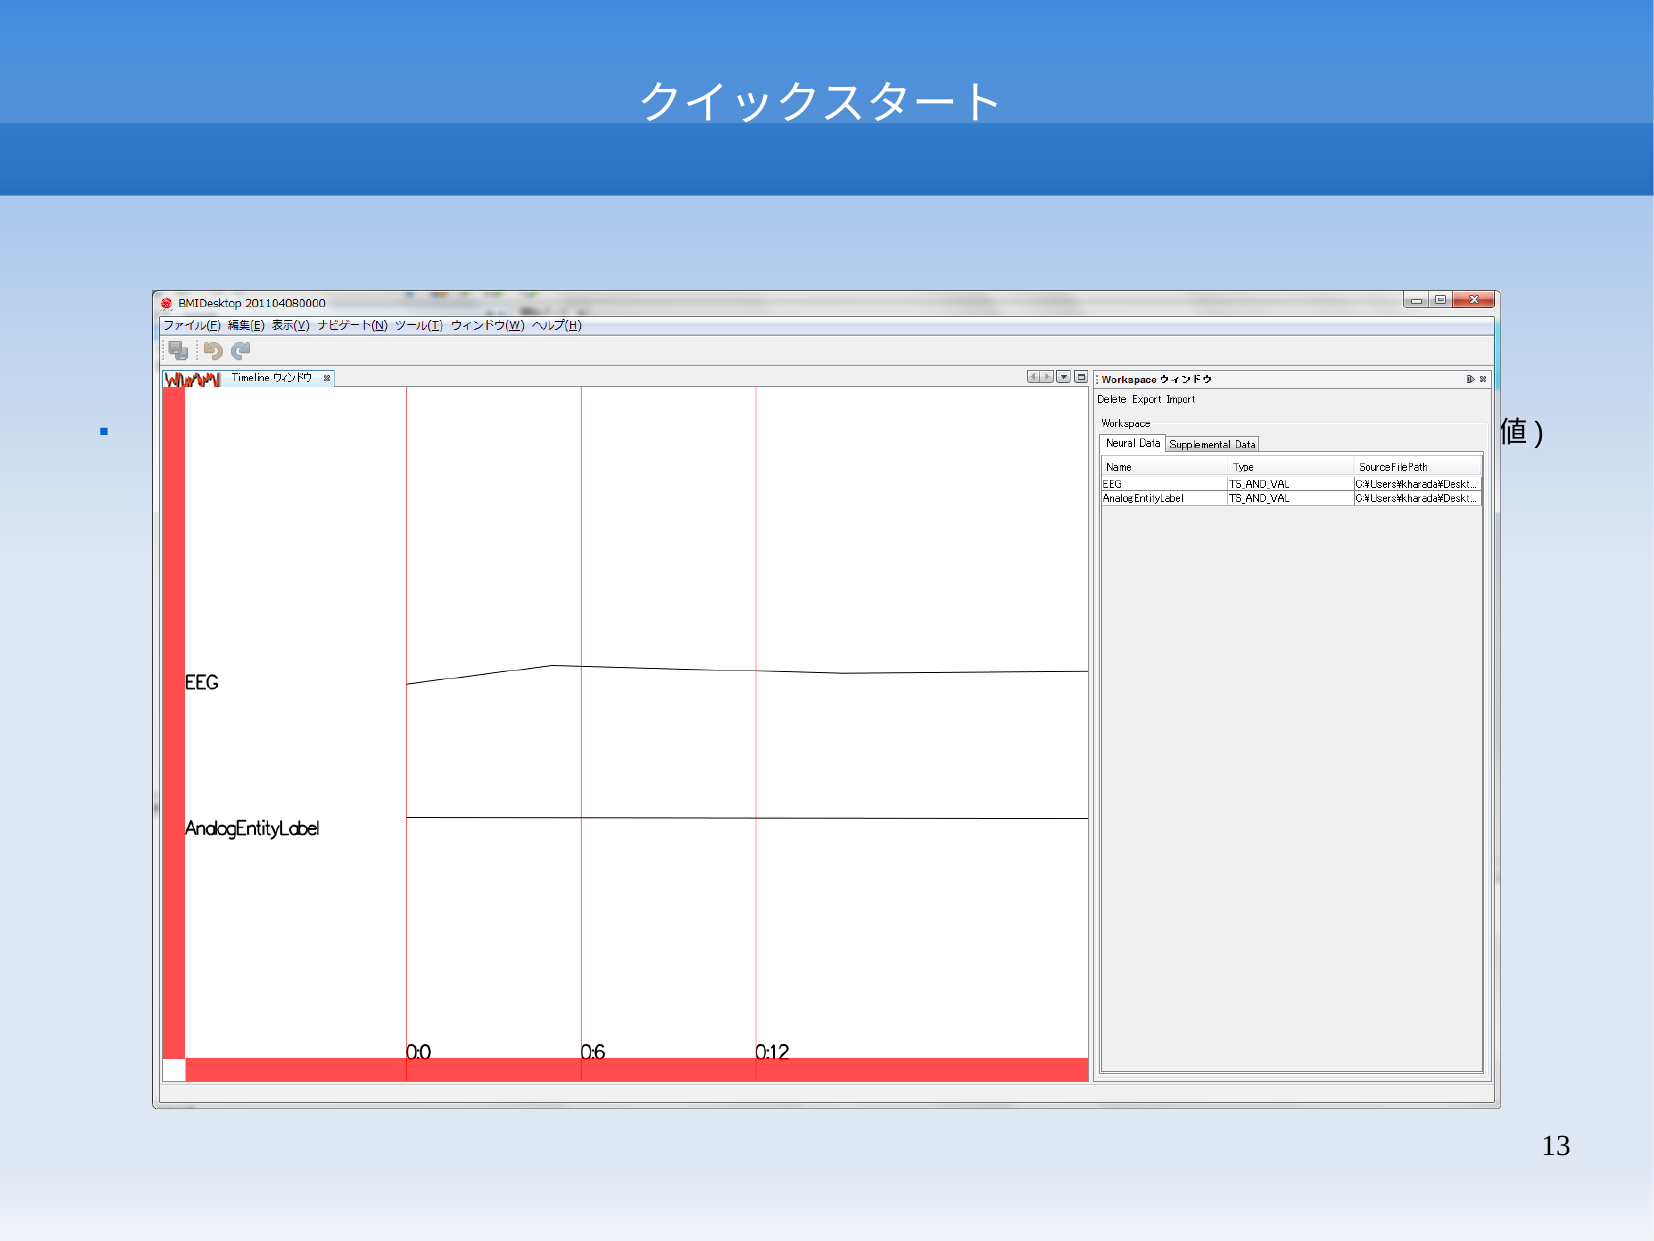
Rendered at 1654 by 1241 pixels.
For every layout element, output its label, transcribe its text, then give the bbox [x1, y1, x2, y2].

list timelineウィンドウ上にAnalog型のChannelが表示されます。(横軸：時間[sec] 縦軸：Channelの値) [82, 290, 417, 1109]
picture [0, 0, 1654, 1241]
title クイックスタート [76, 0, 1565, 208]
